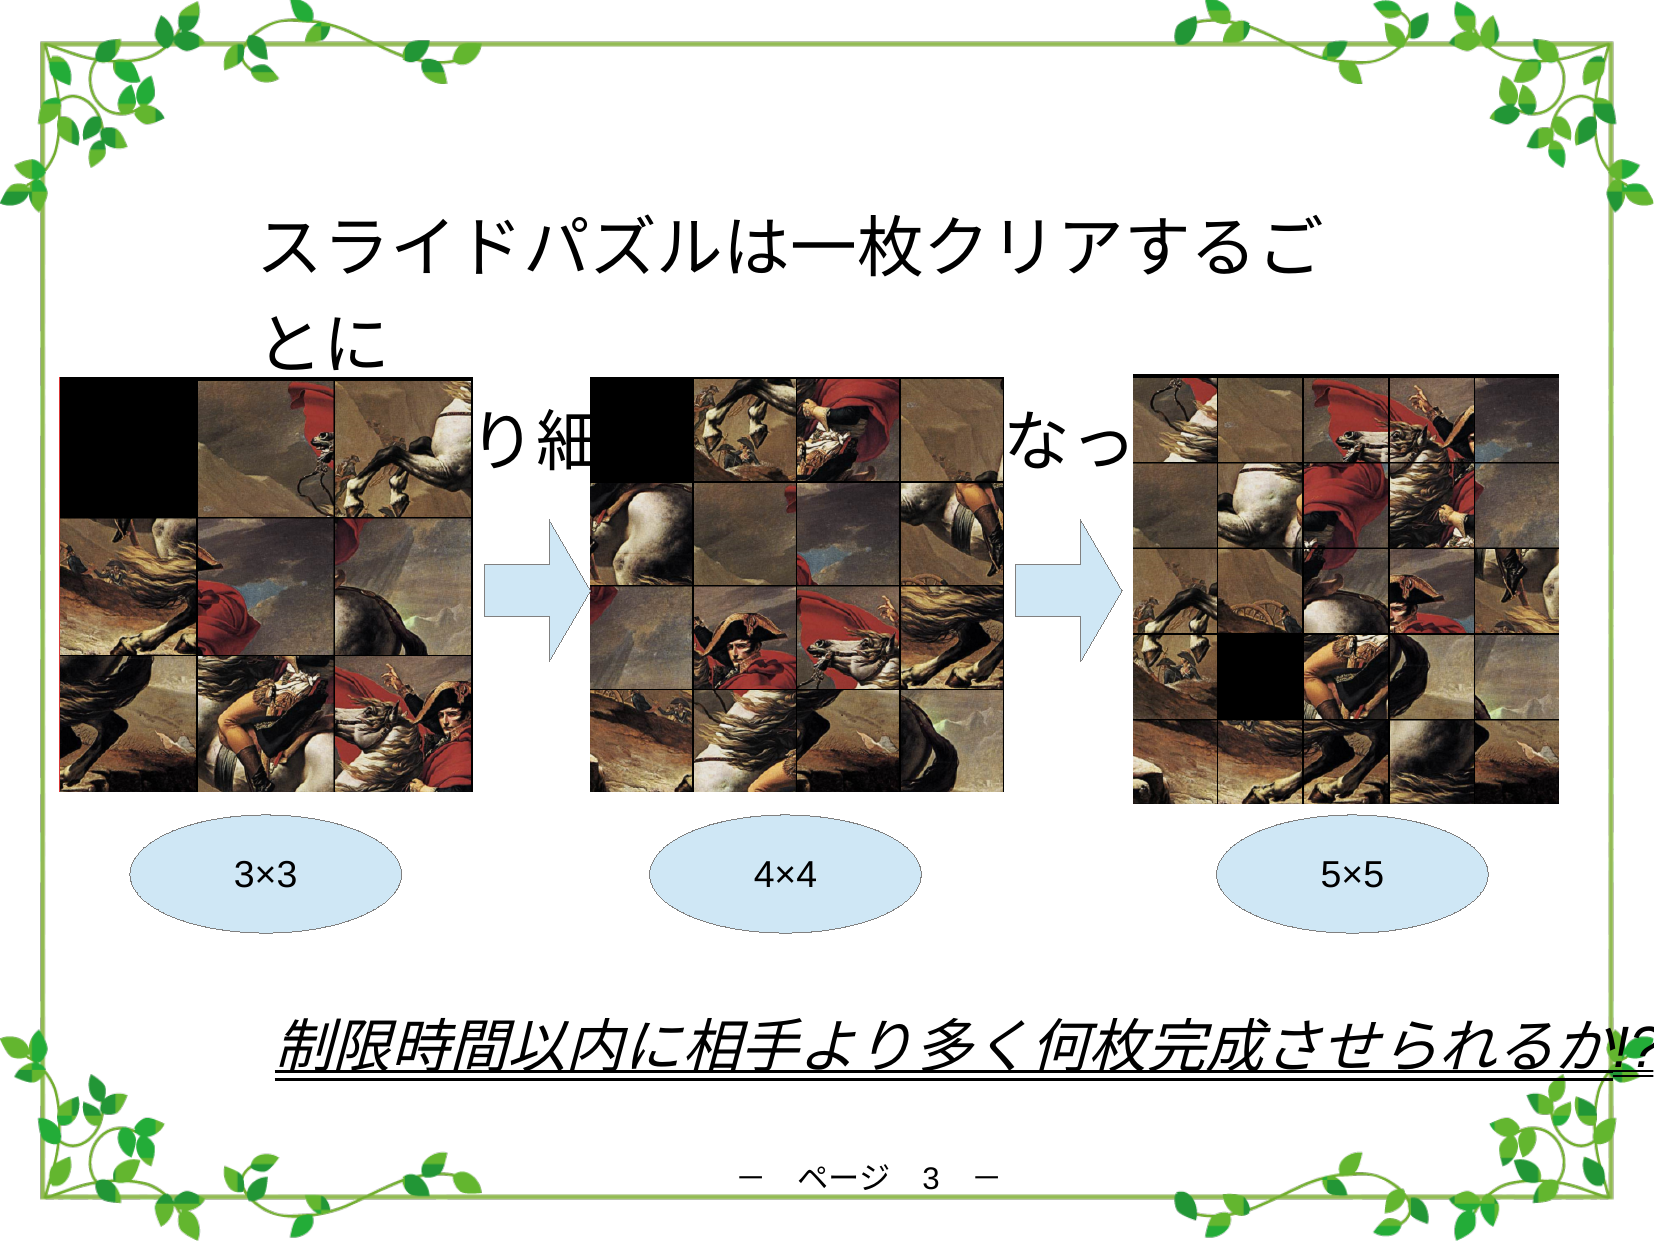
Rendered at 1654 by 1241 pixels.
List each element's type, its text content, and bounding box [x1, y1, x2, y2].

text_box 3×3 [129, 814, 402, 934]
text_box [484, 519, 591, 662]
text_box 4×4 [649, 814, 922, 934]
text_box － ページ 3 － [720, 1145, 980, 1196]
text_box 制限時間以内に相手より多く何枚完成させられるか!? [259, 992, 1595, 1072]
text_box [1015, 519, 1123, 662]
text_box 5×5 [1216, 814, 1489, 934]
picture [0, 0, 1654, 1241]
text_box スライドパズルは一枚クリアするごとに より細かく、難しくなっていく!! [241, 186, 1394, 344]
